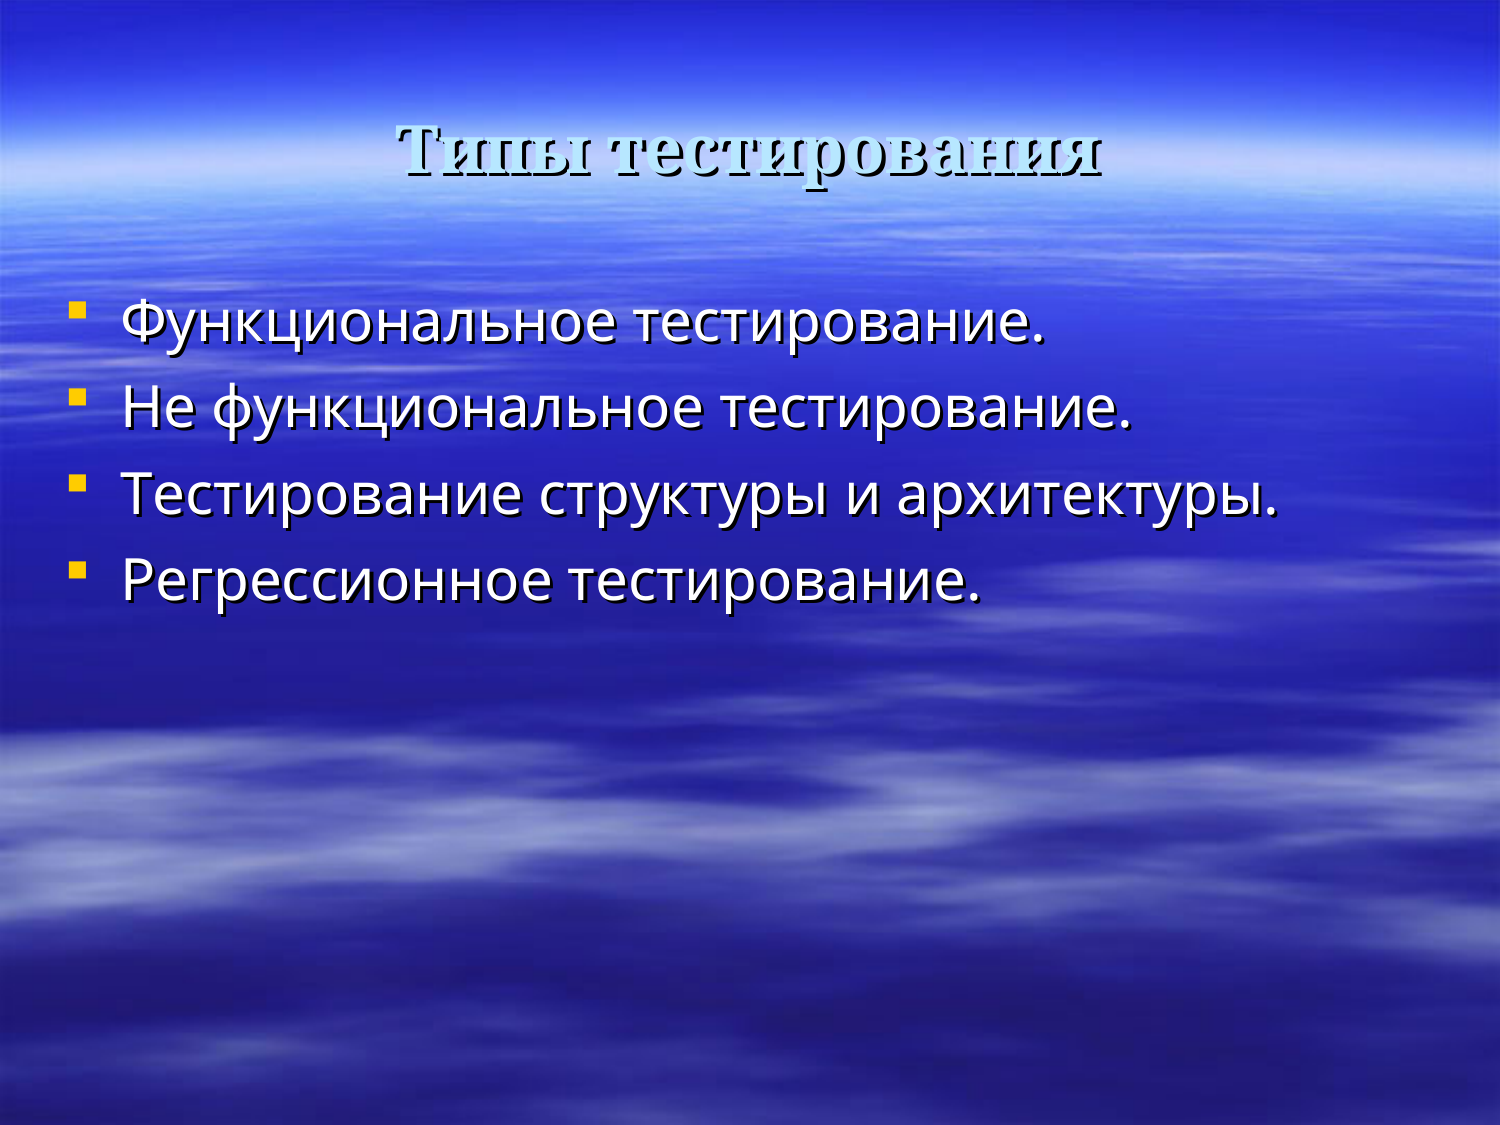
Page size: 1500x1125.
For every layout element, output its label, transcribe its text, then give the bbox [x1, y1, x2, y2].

title Типы тестирования [49, 28, 1446, 265]
picture [0, 0, 1500, 1125]
text_box Функциональное тестирование. Не функциональное тестирование. Тестирование структуры и архитектуры. Регрессионное тестирование. [49, 274, 1451, 1001]
